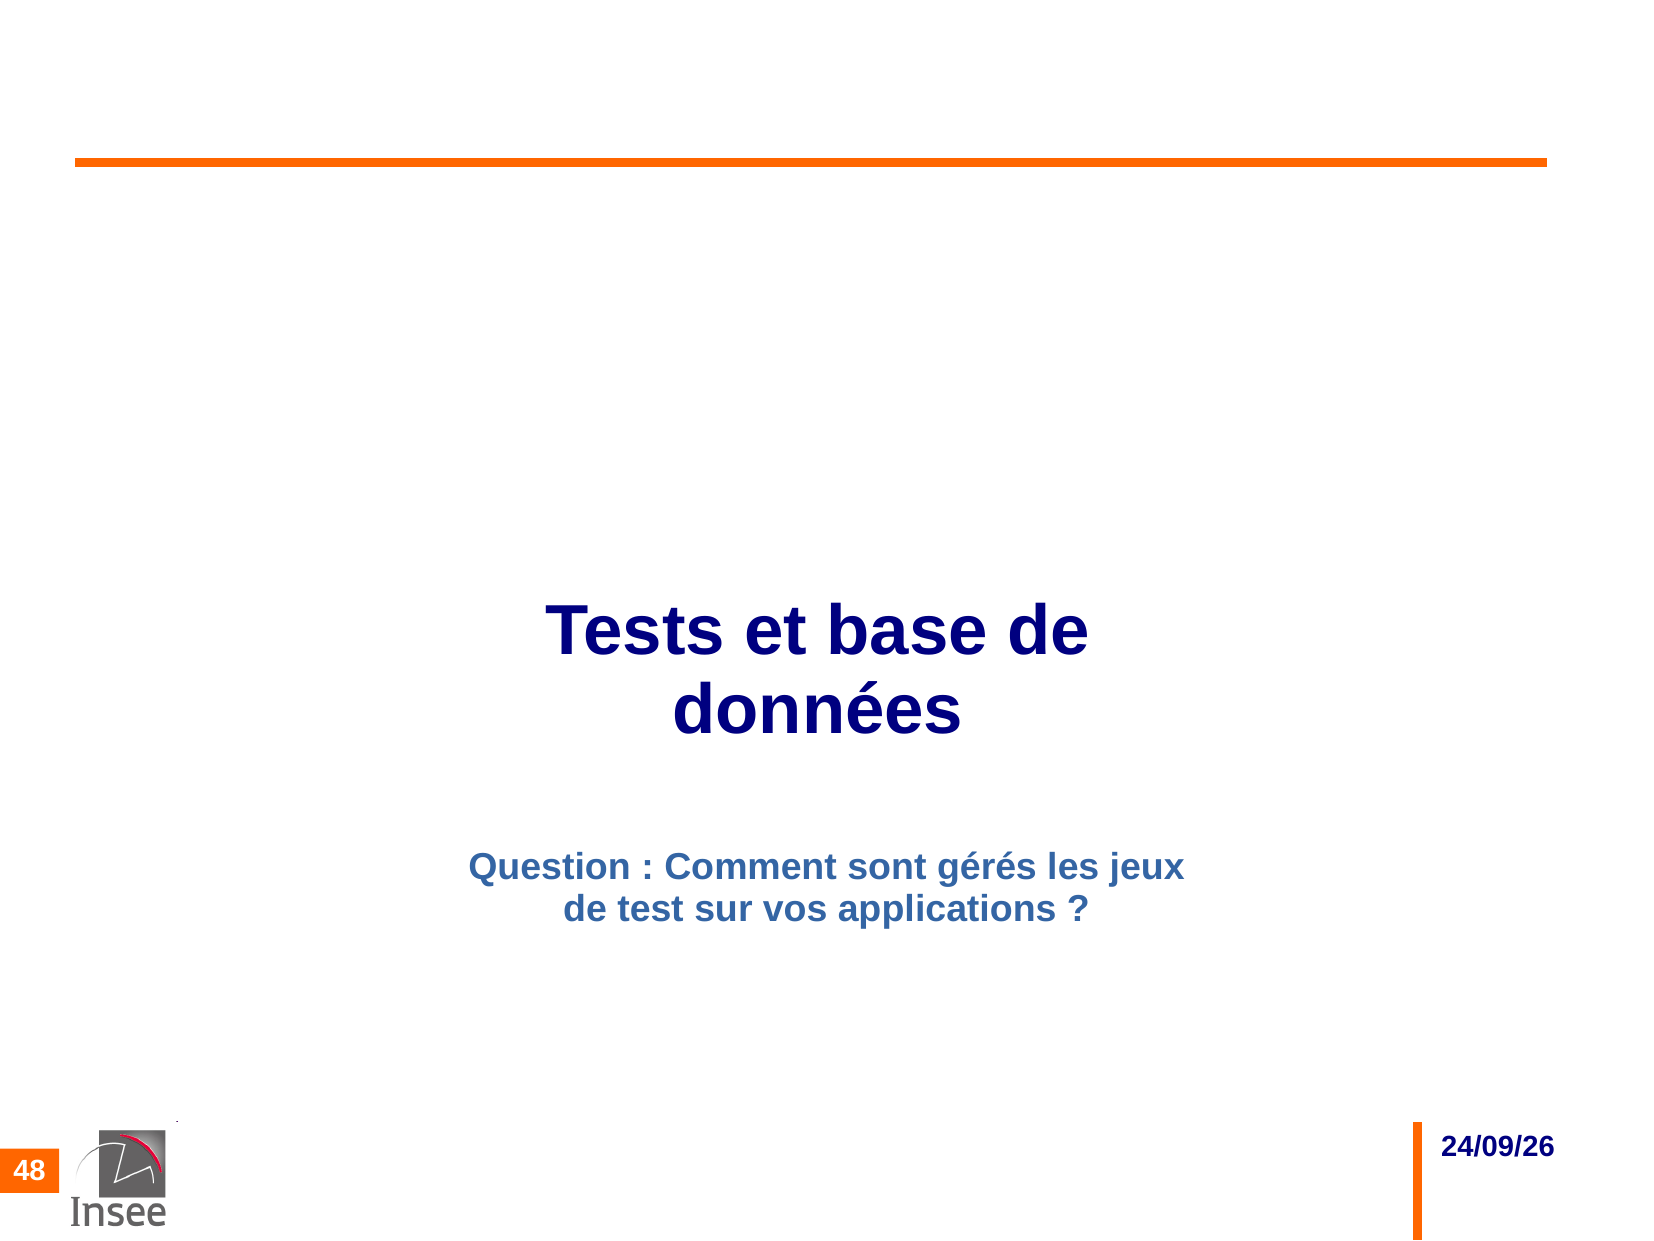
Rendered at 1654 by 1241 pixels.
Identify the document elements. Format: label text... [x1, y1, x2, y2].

picture [62, 1121, 178, 1241]
list Tests et base de données [419, 590, 1146, 832]
text_box Question : Comment sont gérés les jeux de test sur vos applications ? [448, 838, 1205, 938]
